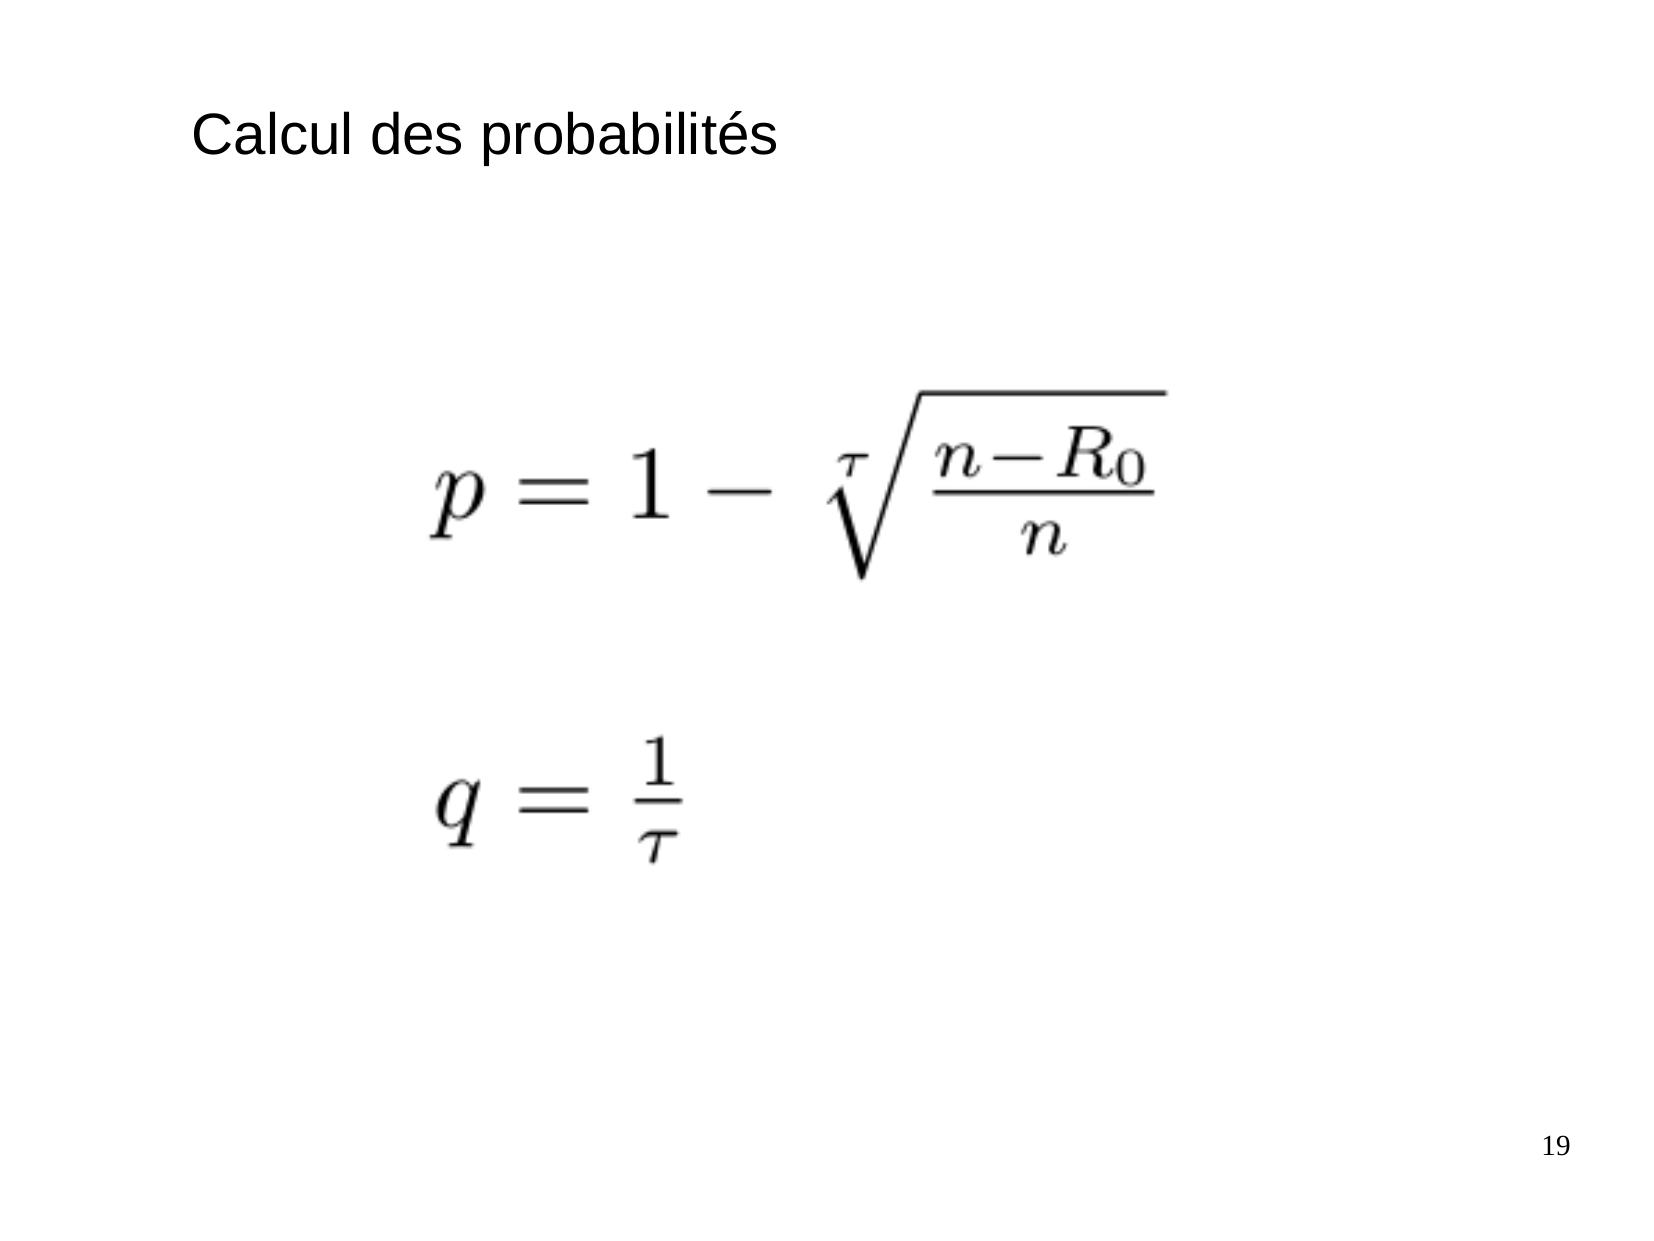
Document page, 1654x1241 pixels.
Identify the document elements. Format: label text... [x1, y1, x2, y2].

picture [295, 330, 1269, 969]
text_box Calcul des probabilités [177, 94, 795, 165]
text_box [177, 94, 1418, 237]
